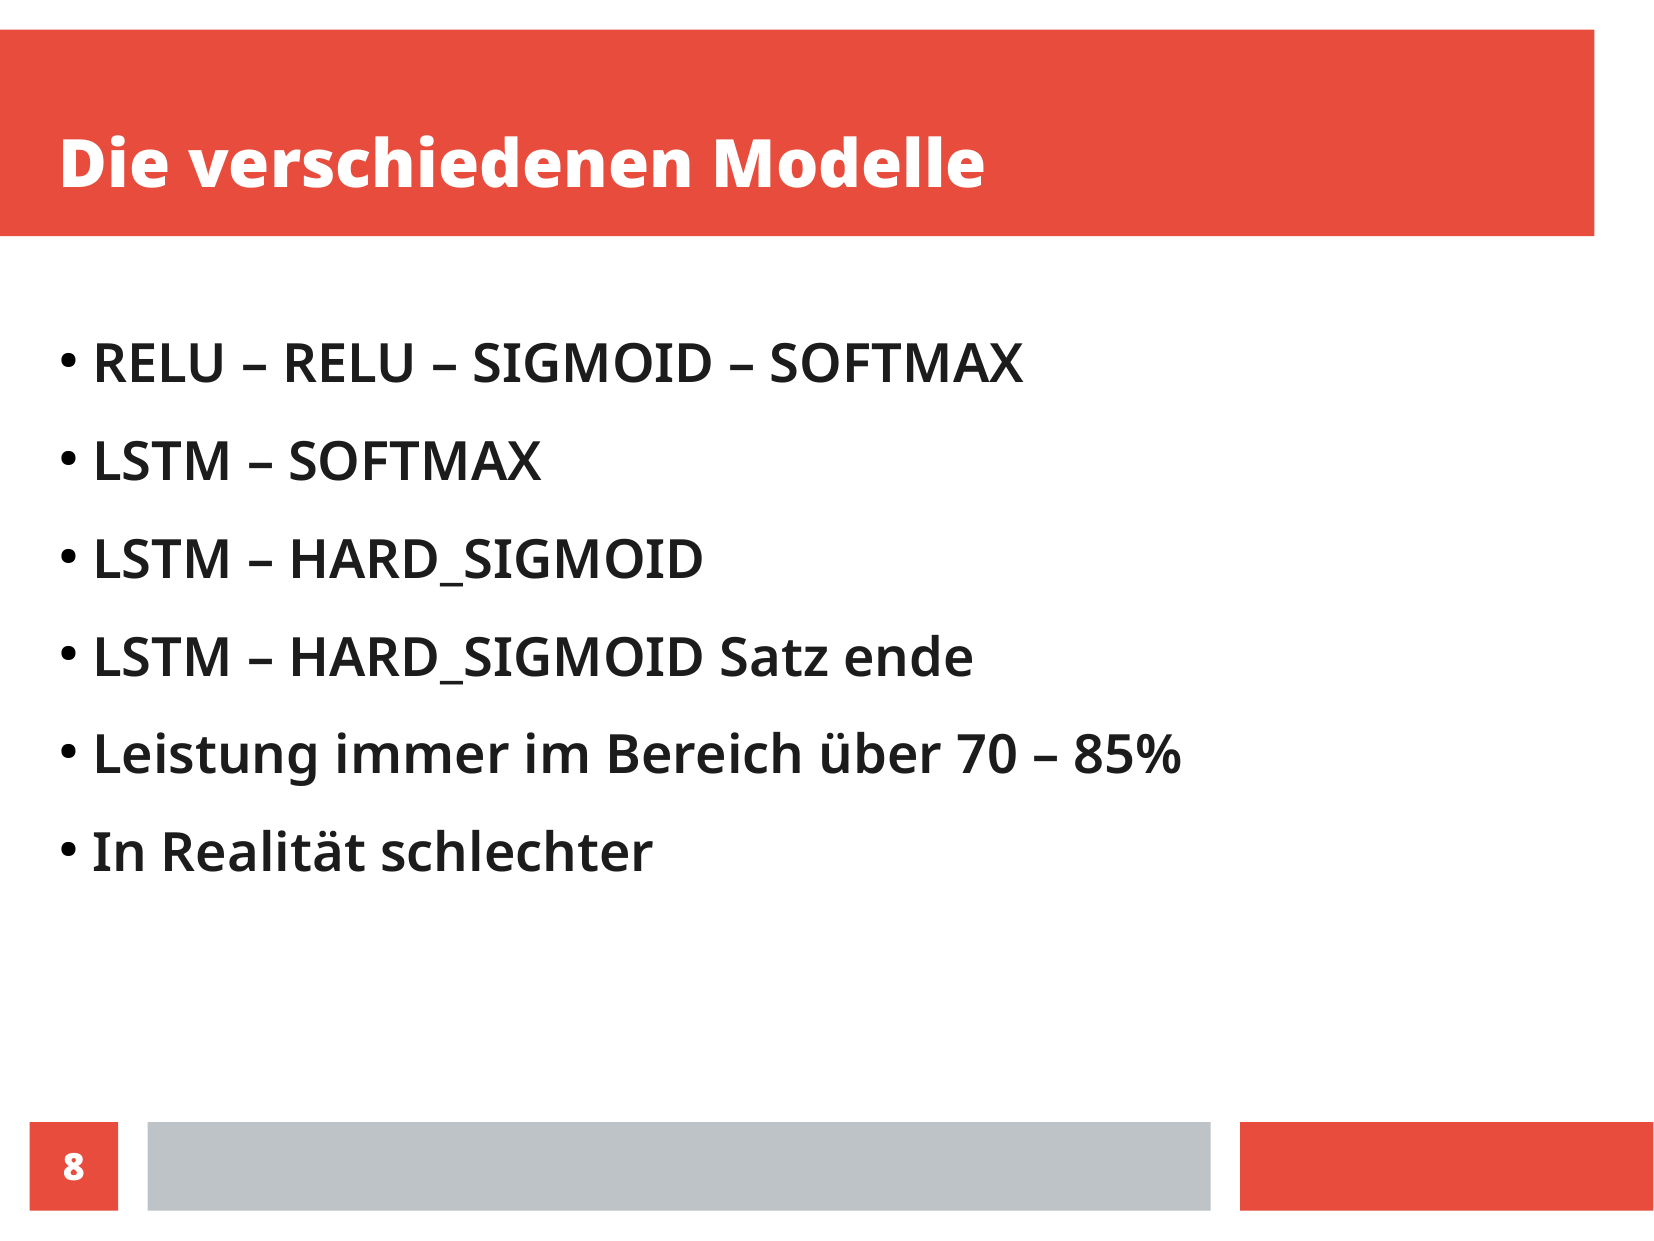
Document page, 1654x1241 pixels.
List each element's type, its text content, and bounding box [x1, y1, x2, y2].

title Die verschiedenen Modelle [59, 59, 1595, 207]
list RELU – RELU – SIGMOID – SOFTMAX LSTM – SOFTMAX LSTM – HARD_SIGMOID LSTM – HARD_SIGMOID Satz ende Leistung immer im Bereich über 70 – 85% In Realität schlechter [59, 324, 1565, 1093]
